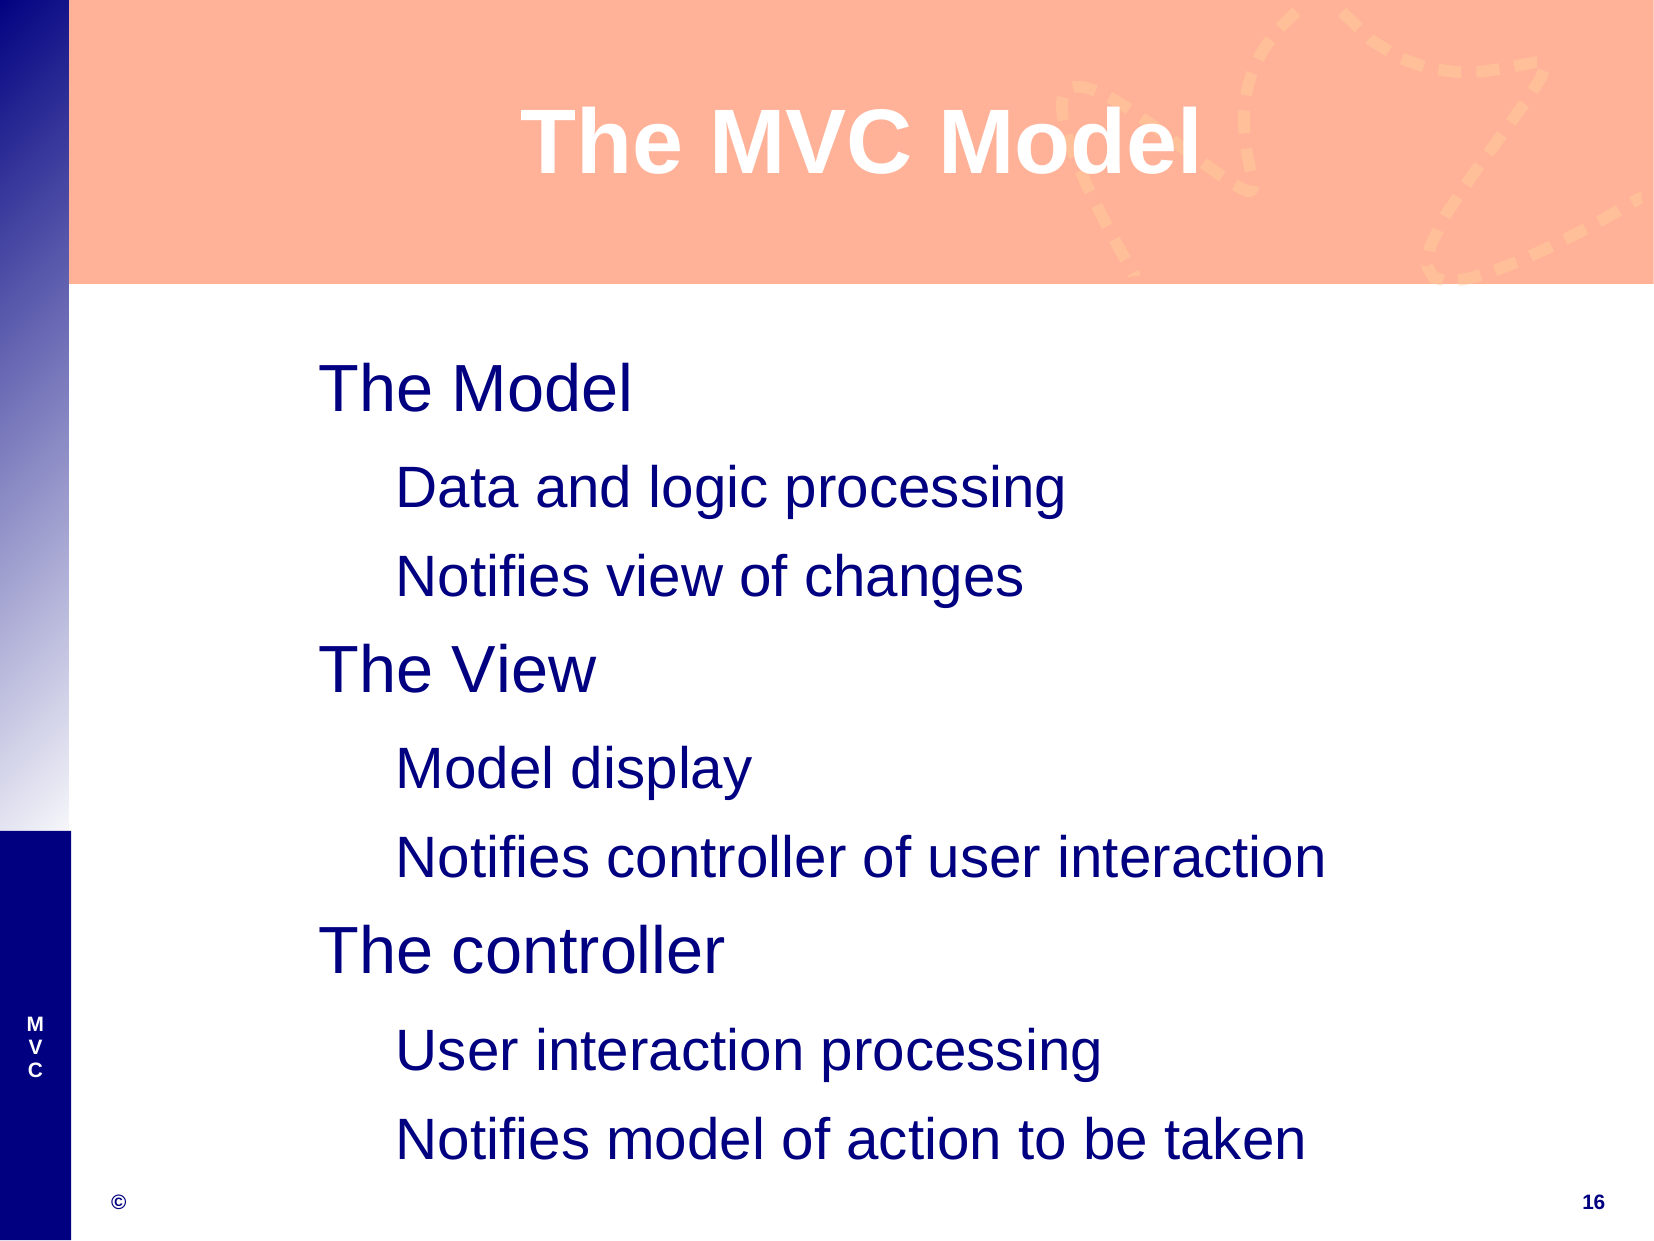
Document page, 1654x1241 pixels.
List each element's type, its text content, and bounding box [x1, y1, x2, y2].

text_box M V C [0, 830, 71, 1241]
list The Model Data and logic processing Notifies view of changes The View Model display Notifies controller of user interaction The controller User interaction processing Notifies model of action to be taken [324, 350, 1400, 1172]
title The MVC Model [70, 37, 1654, 246]
